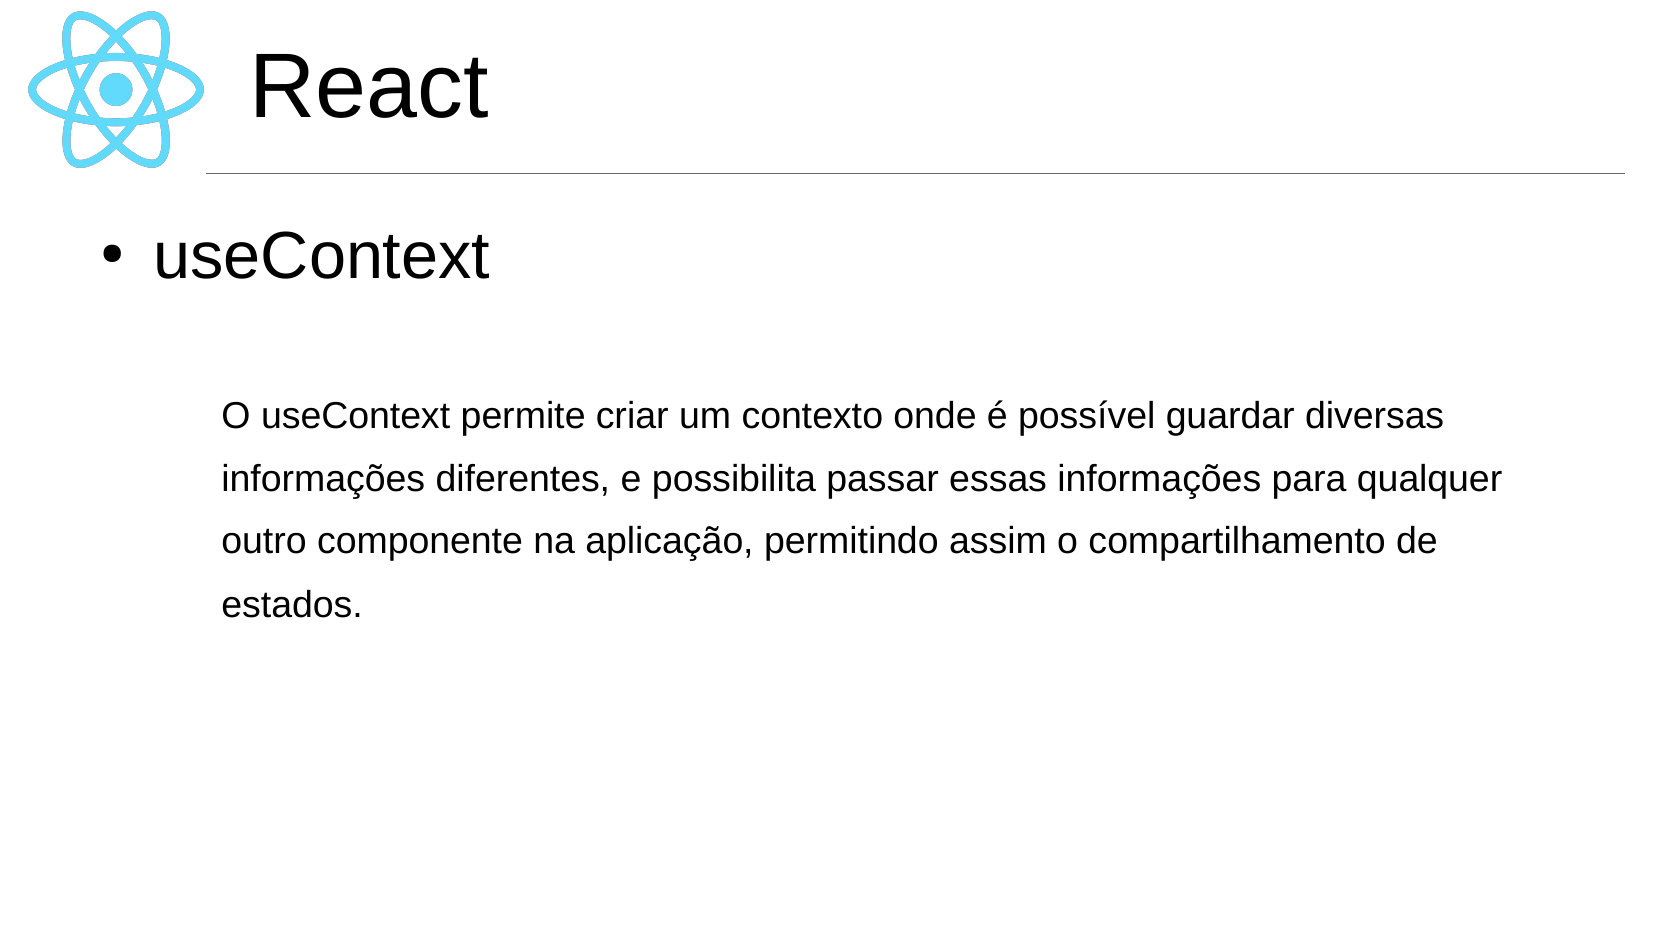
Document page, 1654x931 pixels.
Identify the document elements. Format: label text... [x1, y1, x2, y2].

picture [0, 0, 292, 207]
title React [292, 7, 1654, 164]
list useContext [82, 217, 1571, 298]
text_box O useContext permite criar um contexto onde é possível guardar diversas informações diferentes, e possibilita passar essas informações para qualquer outro componente na aplicação, permitindo assim o compartilhamento de estados. [206, 365, 1595, 759]
